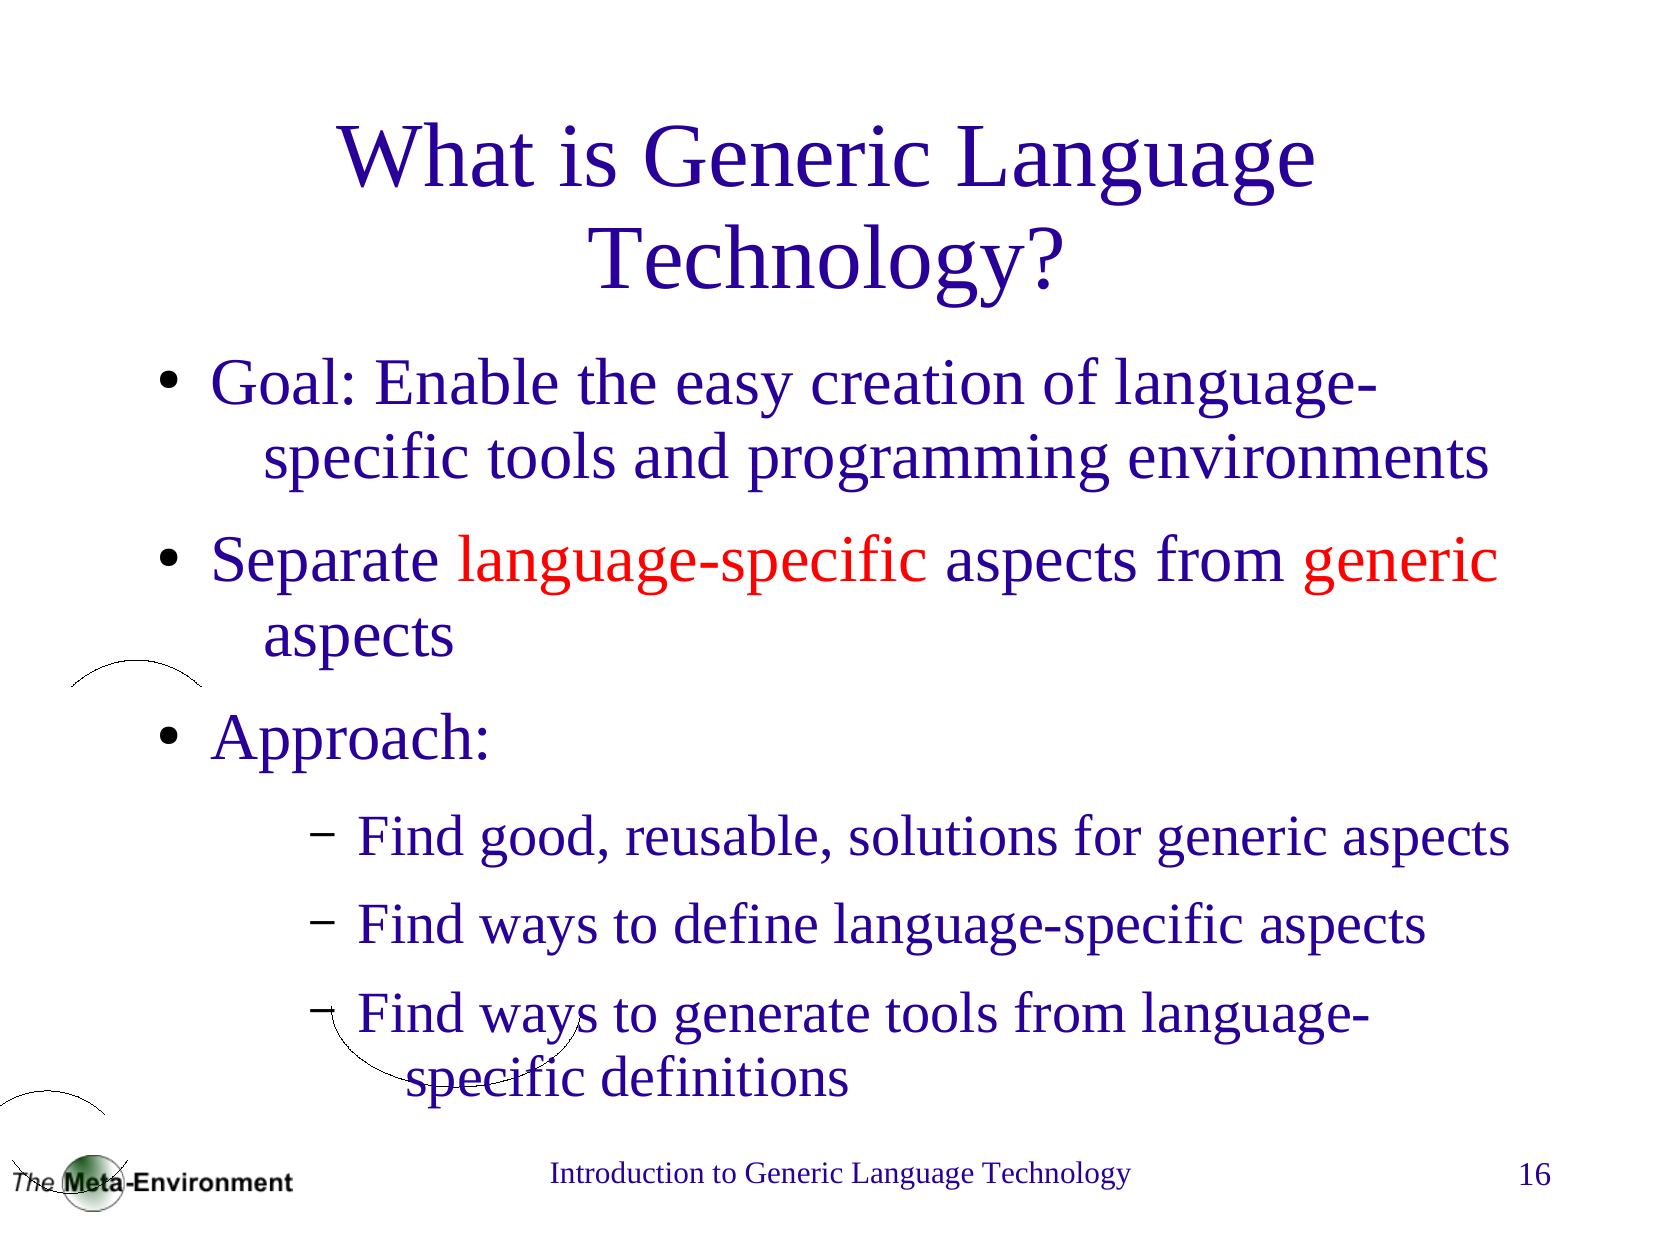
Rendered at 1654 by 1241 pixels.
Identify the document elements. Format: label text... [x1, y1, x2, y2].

title What is Generic Language Technology? [121, 102, 1534, 311]
list Goal: Enable the easy creation of language-specific tools and programming environments Separate language-specific aspects from generic aspects Approach: Find good, reusable, solutions for generic aspects Find ways to define language-specific aspects Find ways to generate tools from language-specific definitions [121, 344, 1534, 1163]
picture [13, 1155, 293, 1212]
